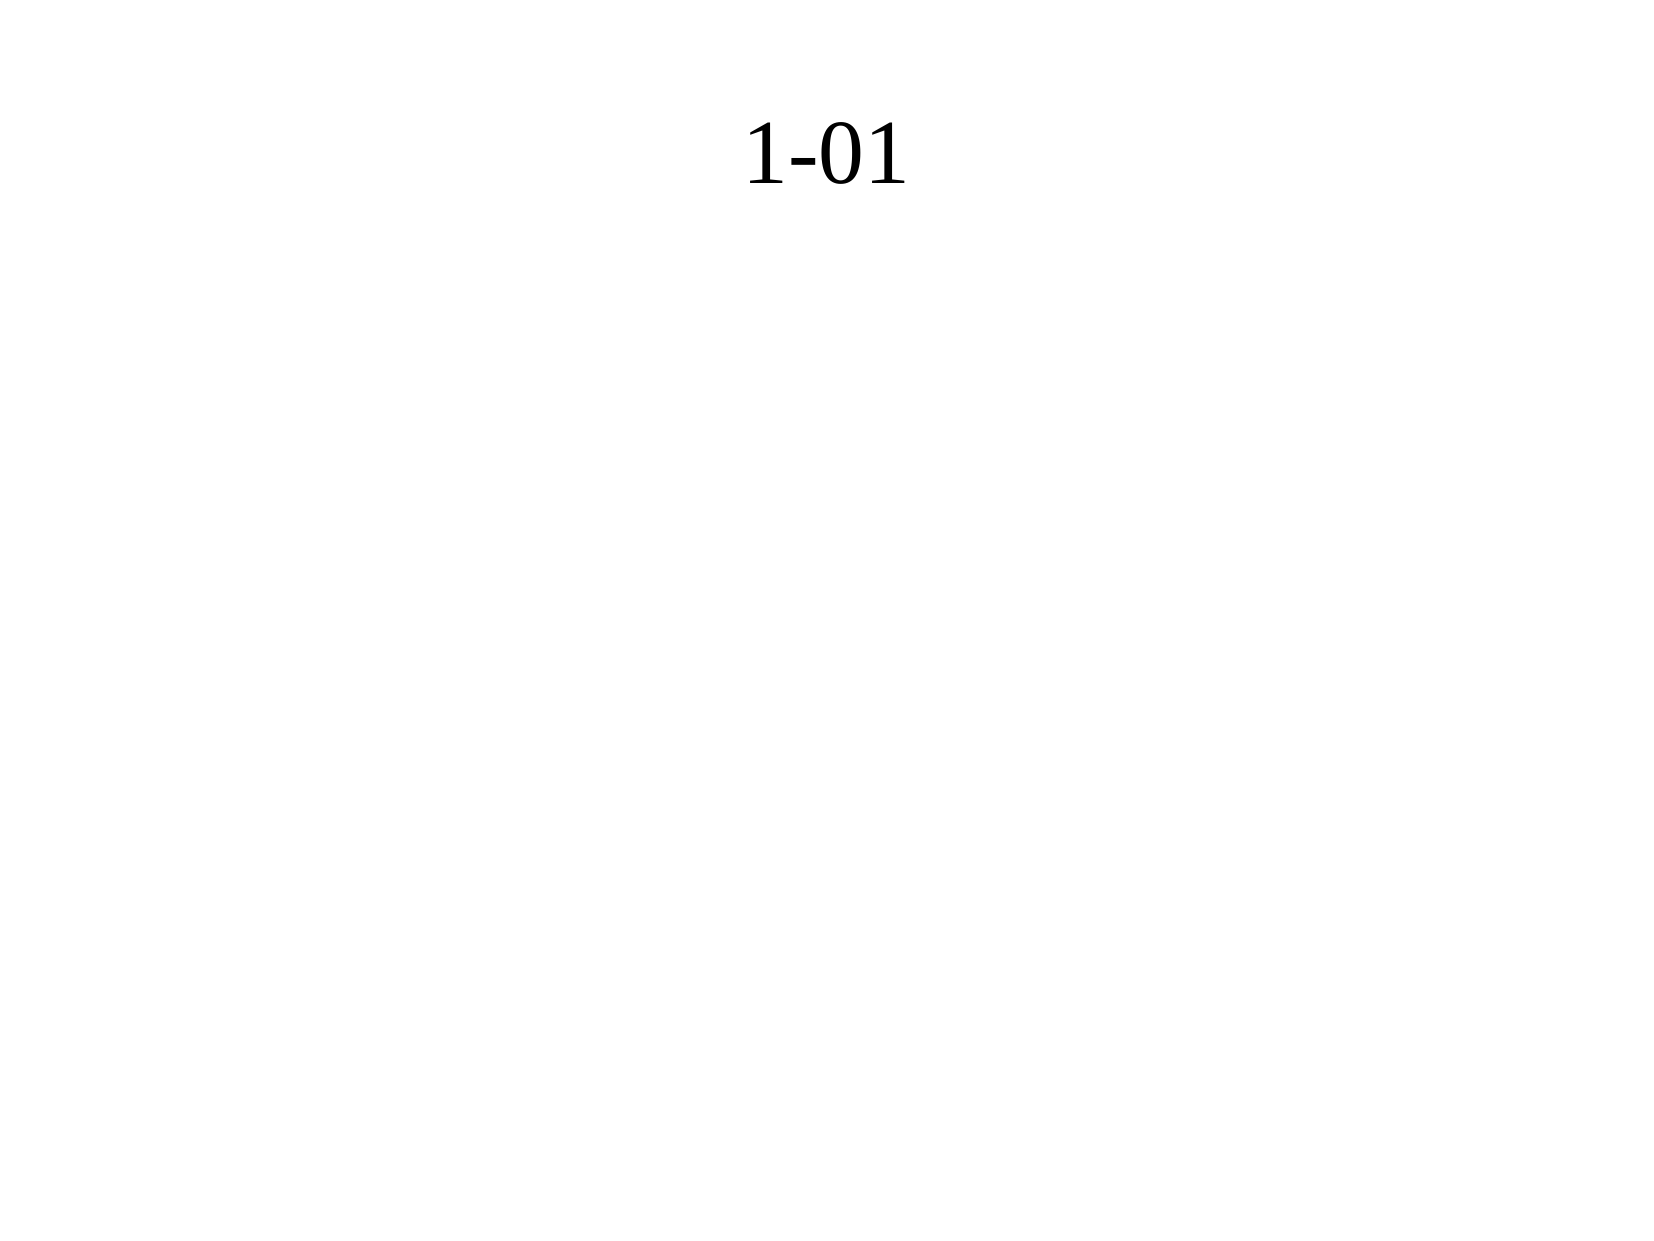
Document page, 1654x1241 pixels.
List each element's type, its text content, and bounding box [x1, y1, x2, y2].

title 1-01 [82, 49, 1571, 257]
